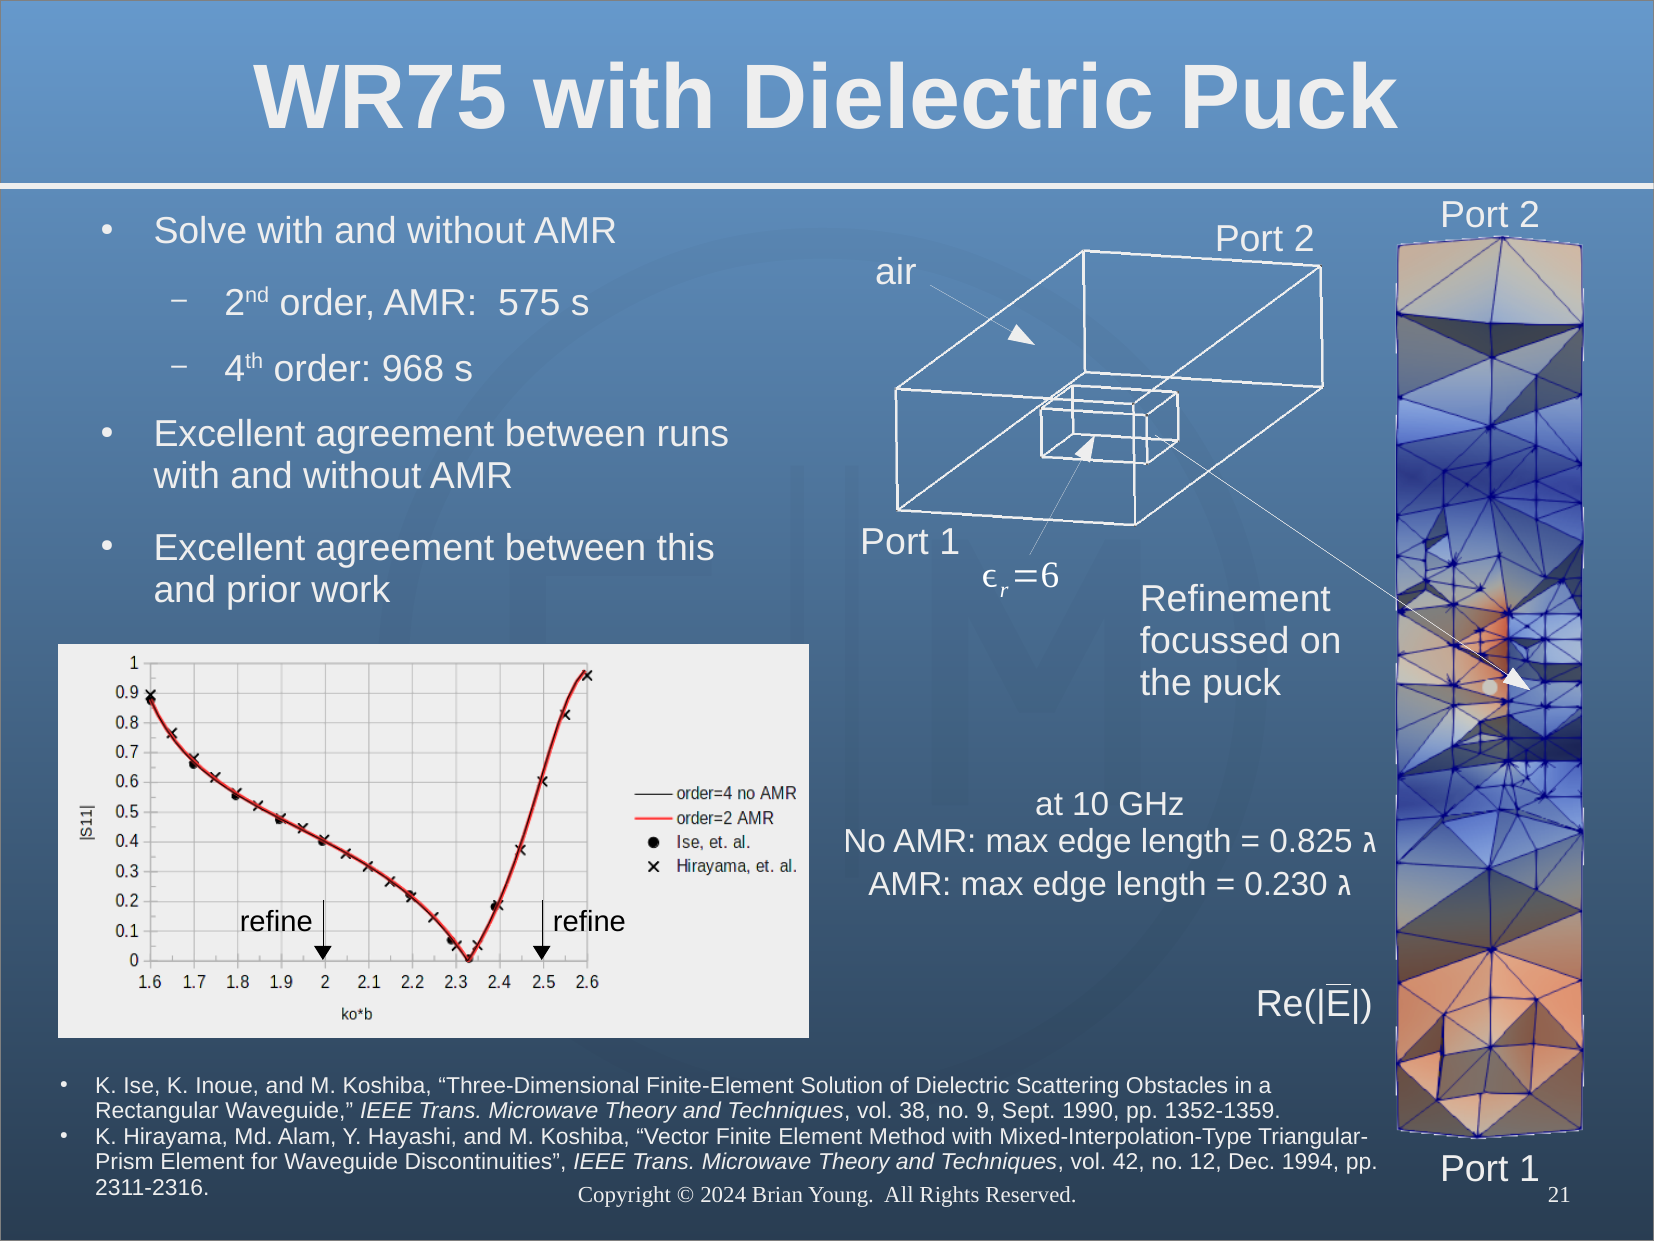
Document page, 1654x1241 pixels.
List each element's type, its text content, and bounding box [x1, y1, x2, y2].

text_box Port 2 [1425, 185, 1555, 243]
list Solve with and without AMR 2nd order, AMR: 575 s 4th order: 968 s Excellent agreement between runs with and without AMR Excellent agreement between this and prior work [82, 210, 751, 613]
text_box air [860, 243, 991, 316]
text_box K. Ise, K. Inoue, and M. Koshiba, “Three-Dimensional Finite-Element Solution of Dielectric Scattering Obstacles in a Rectangular Waveguide,” IEEE Trans. Microwave Theory and Techniques, vol. 38, no. 9, Sept. 1990, pp. 1352-1359. K. Hirayama, Md. Alam, Y. Hayashi, and M. Koshiba, “Vector Finite Element Method with Mixed-Interpolation-Type Triangular-Prism Element for Waveguide Discontinuities”, IEEE Trans. Microwave Theory and Techniques, vol. 42, no. 12, Dec. 1994, pp. 2311-2316. [45, 1065, 1396, 1208]
text_box Port 2 [1200, 210, 1330, 267]
picture [1387, 218, 1593, 1157]
text_box Port 1 [1425, 1140, 1555, 1212]
chart [975, 555, 1067, 603]
text_box at 10 GHz No AMR: max edge length = 0.825 ג AMR: max edge length = 0.230 ג [840, 802, 1381, 893]
text_box Re(|E|) [1241, 975, 1389, 1032]
text_box Refinement focussed on the puck [1125, 570, 1390, 721]
title WR75 with Dielectric Puck [82, 31, 1571, 163]
text_box refine [538, 897, 680, 946]
picture [885, 239, 1336, 532]
text_box Port 1 [845, 513, 976, 586]
picture [58, 644, 809, 1038]
text_box refine [225, 897, 367, 946]
